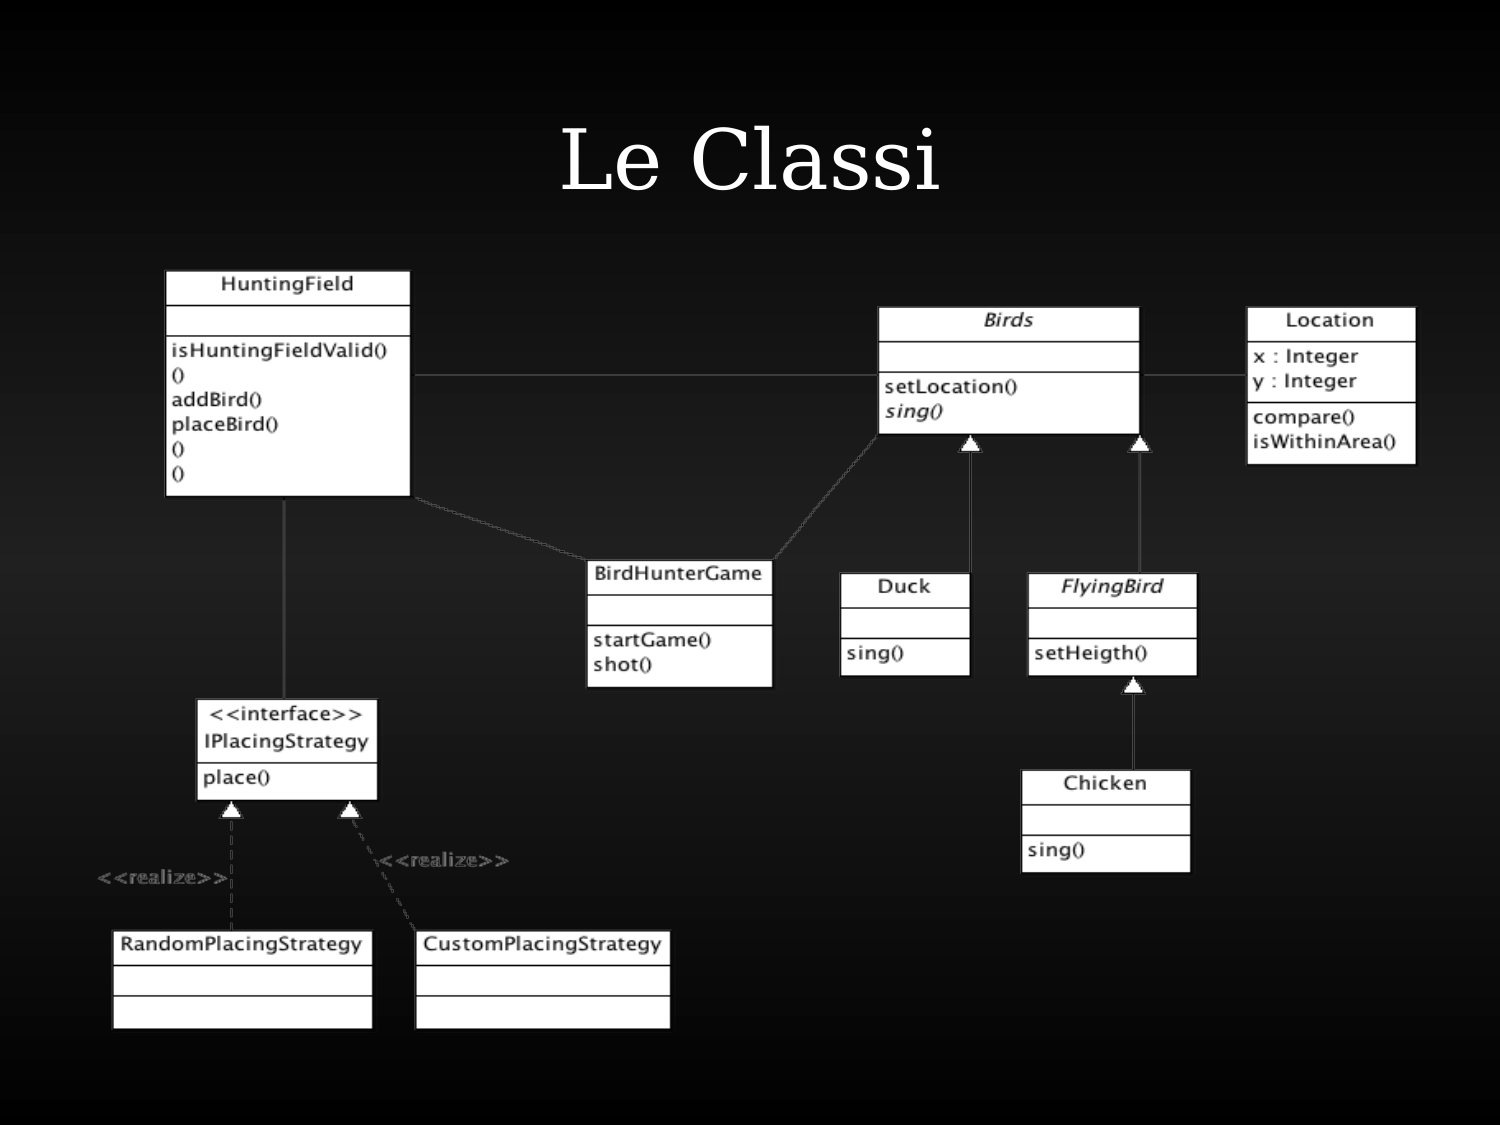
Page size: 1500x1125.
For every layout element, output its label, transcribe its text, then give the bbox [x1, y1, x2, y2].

text_box Le Classi [75, 0, 1426, 316]
picture [0, 0, 1500, 1125]
